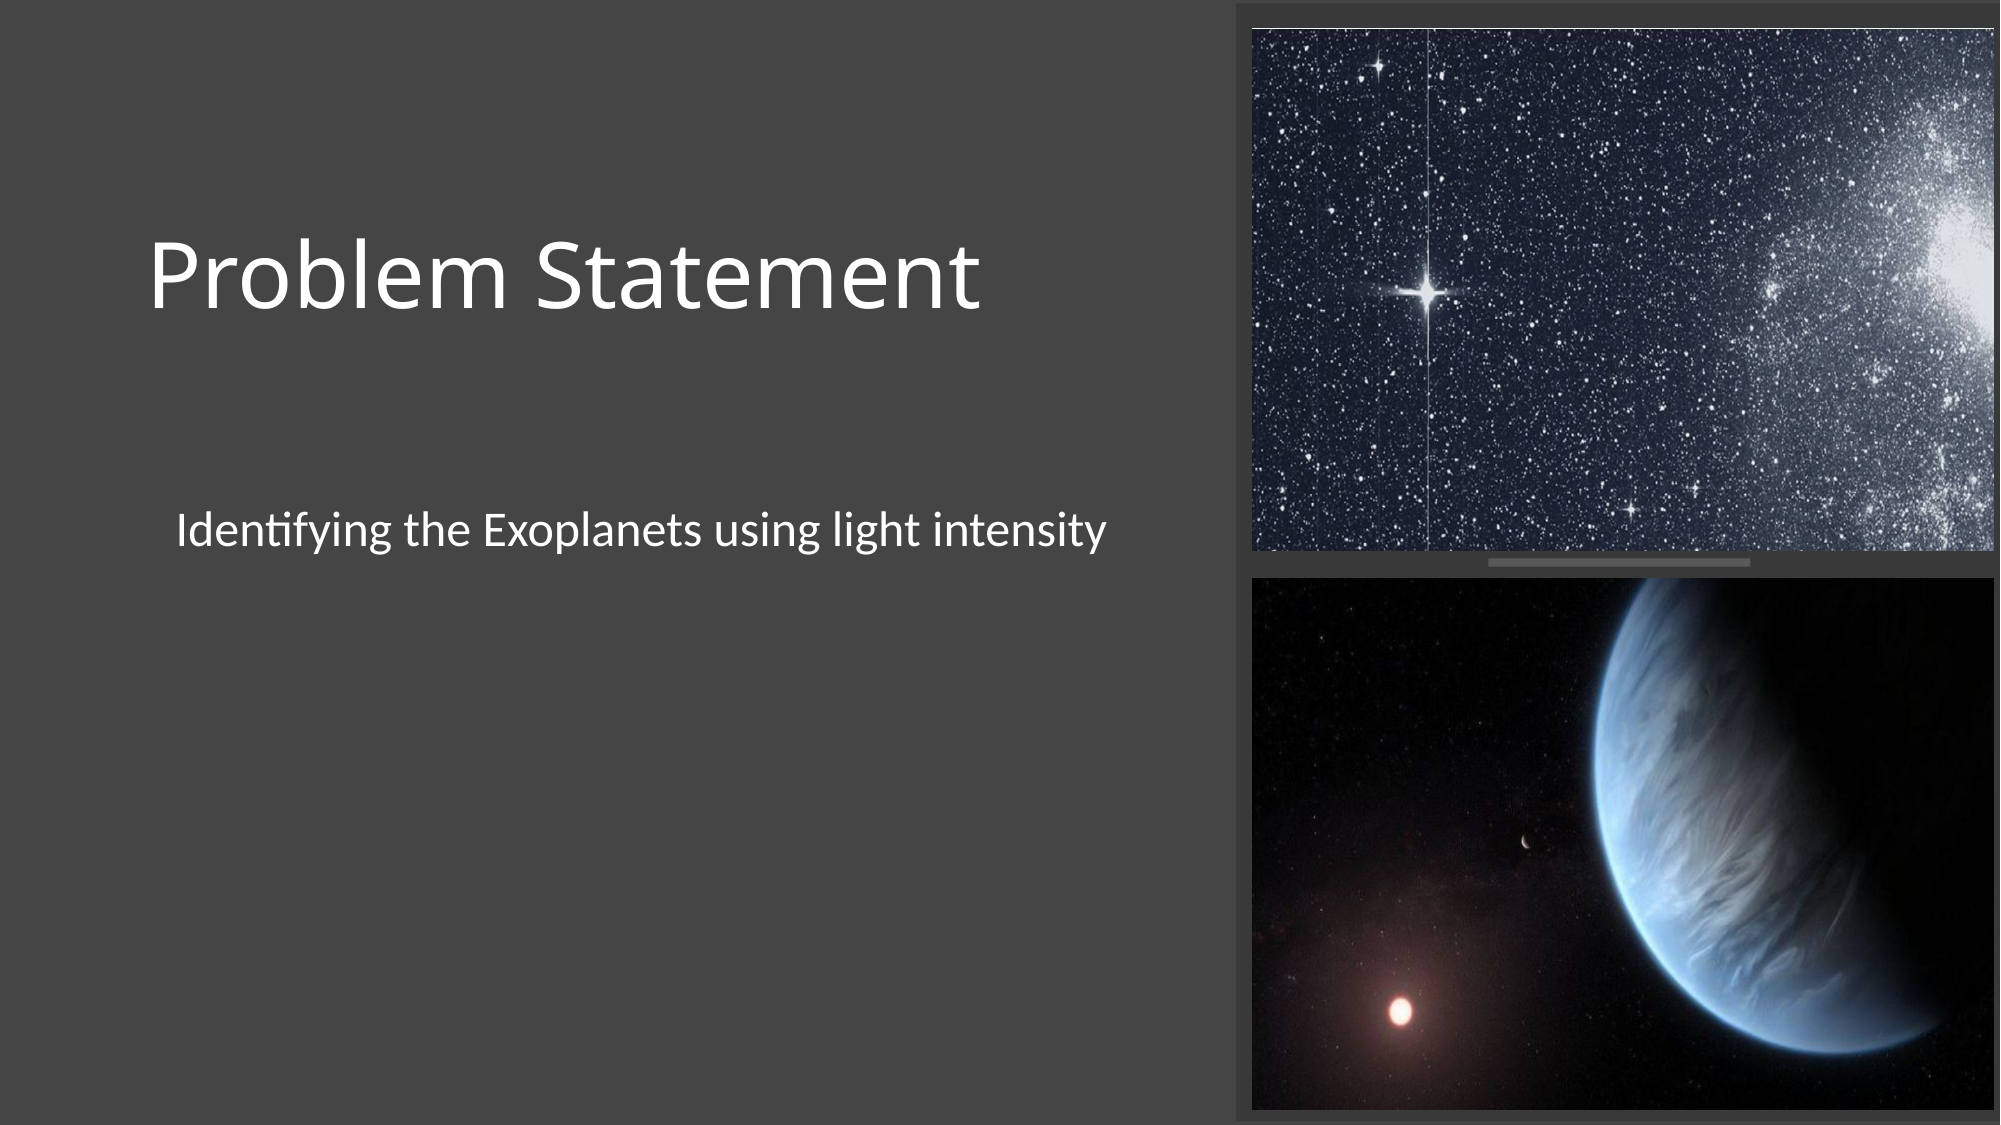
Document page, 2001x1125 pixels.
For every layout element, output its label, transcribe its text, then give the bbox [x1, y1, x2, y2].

text_box [1236, 3, 2000, 1122]
picture [1252, 578, 1994, 1110]
picture [1252, 28, 1994, 551]
list Identifying the Exoplanets using light intensity [160, 503, 1208, 1025]
title Problem Statement [131, 166, 1180, 384]
